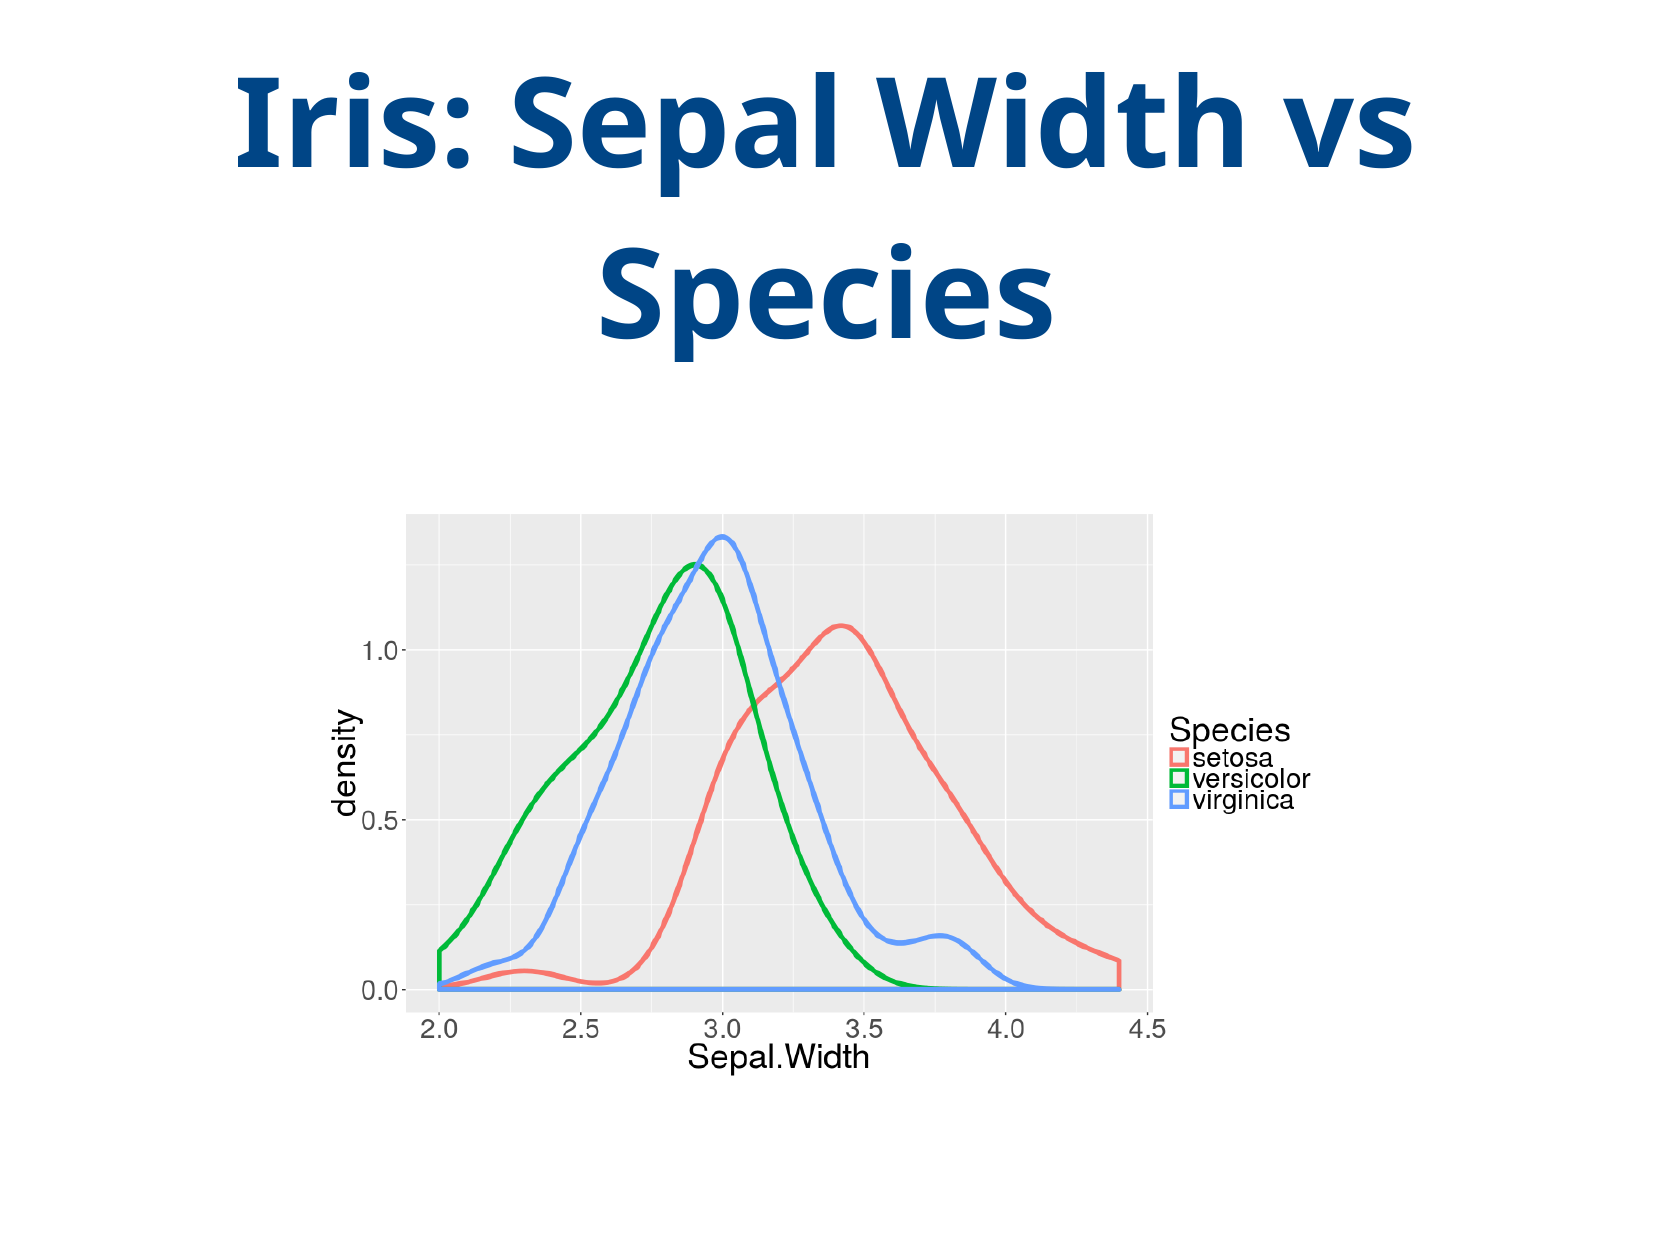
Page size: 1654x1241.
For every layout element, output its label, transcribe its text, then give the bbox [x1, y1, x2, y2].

picture [321, 362, 1332, 1222]
title Iris: Sepal Width vs Species [82, 49, 1571, 360]
